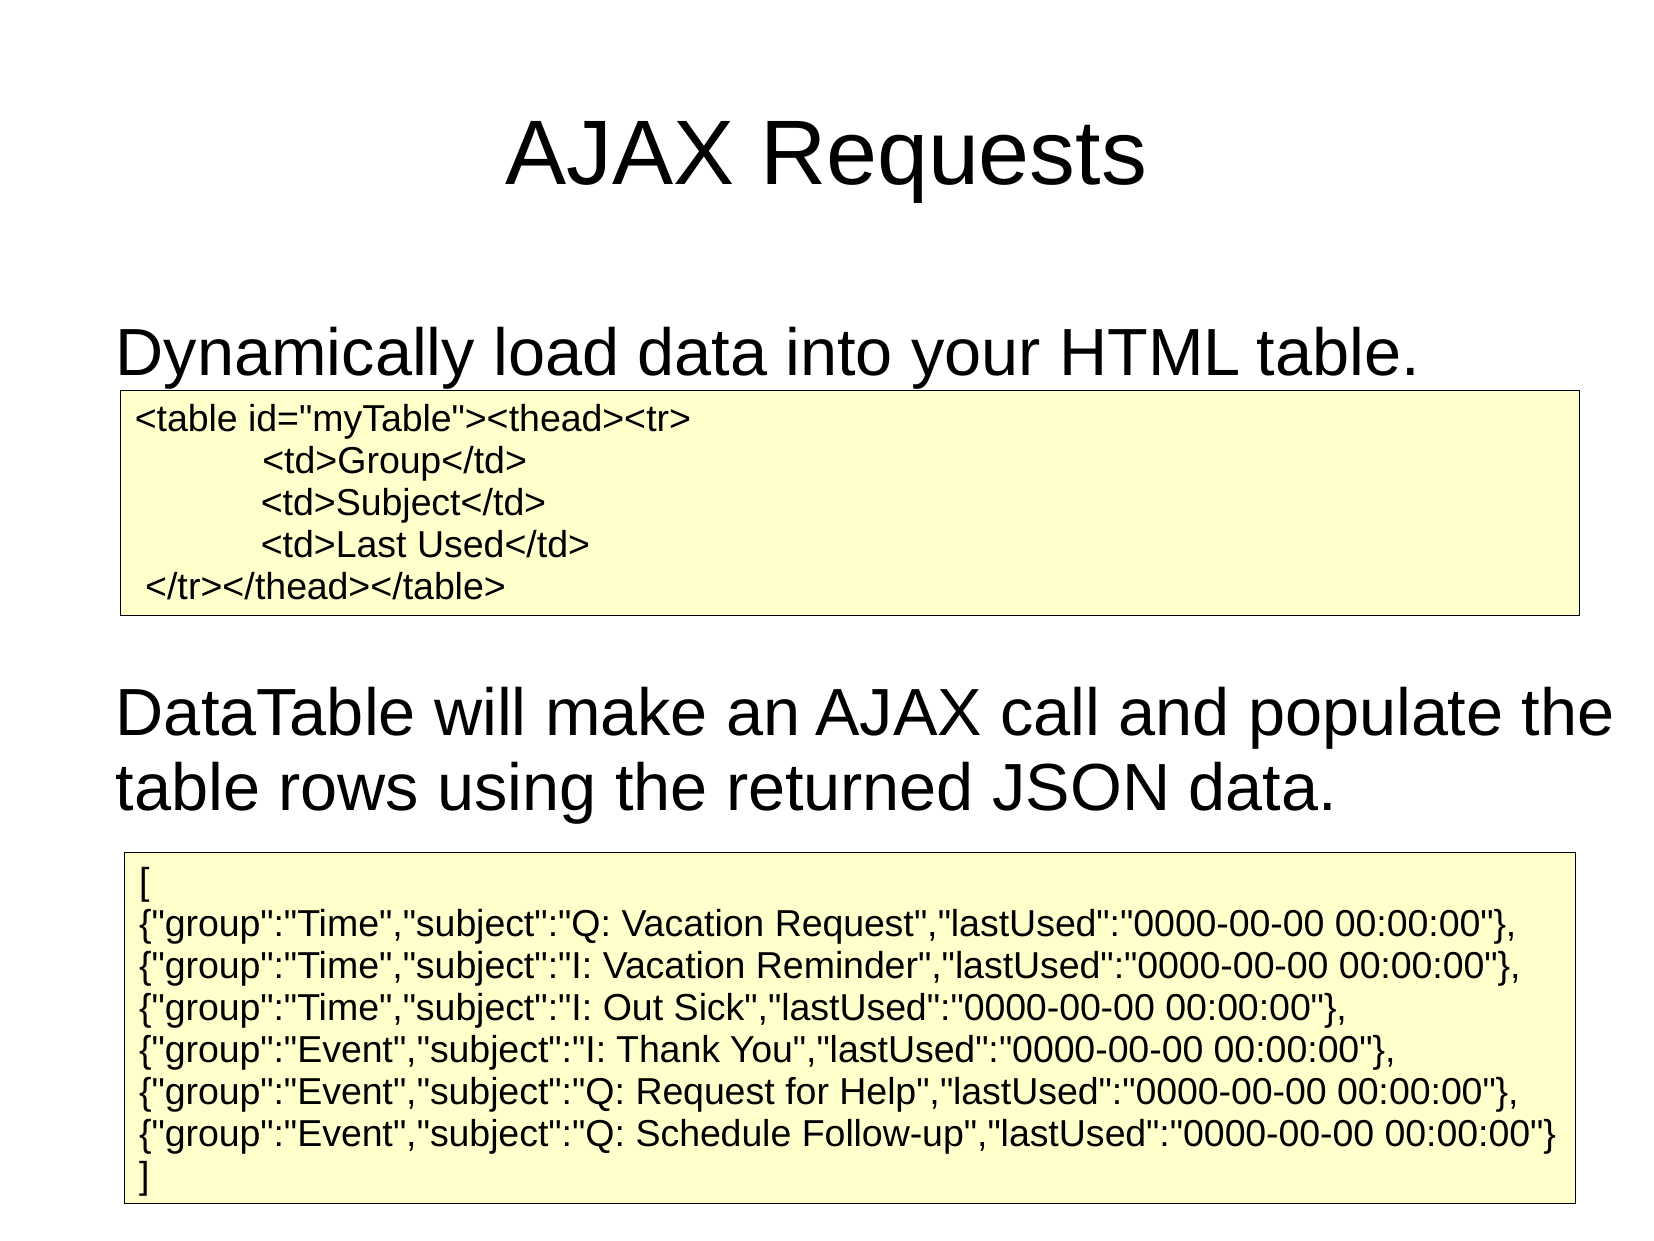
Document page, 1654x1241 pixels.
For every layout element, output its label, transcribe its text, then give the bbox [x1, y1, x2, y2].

text_box <table id="myTable"><thead><tr> <td>Group</td> <td>Subject</td> <td>Last Used</td> </tr></thead></table> [120, 390, 1580, 616]
text_box DataTable will make an AJAX call and populate the table rows using the returned JSON data. [45, 675, 1654, 826]
text_box [ {"group":"Time","subject":"Q: Vacation Request","lastUsed":"0000-00-00 00:00:00"}, {"group":"Time","subject":"I: Vacation Reminder","lastUsed":"0000-00-00 00:00:00"}, {"group":"Time","subject":"I: Out Sick","lastUsed":"0000-00-00 00:00:00"}, {"group":"Event","subject":"I: Thank You","lastUsed":"0000-00-00 00:00:00"}, {"group":"Event","subject":"Q: Request for Help","lastUsed":"0000-00-00 00:00:00"}, {"group":"Event","subject":"Q: Schedule Follow-up","lastUsed":"0000-00-00 00:00:00"} ] [124, 852, 1576, 1201]
list Dynamically load data into your HTML table. [45, 315, 1571, 391]
title AJAX Requests [82, 49, 1571, 257]
